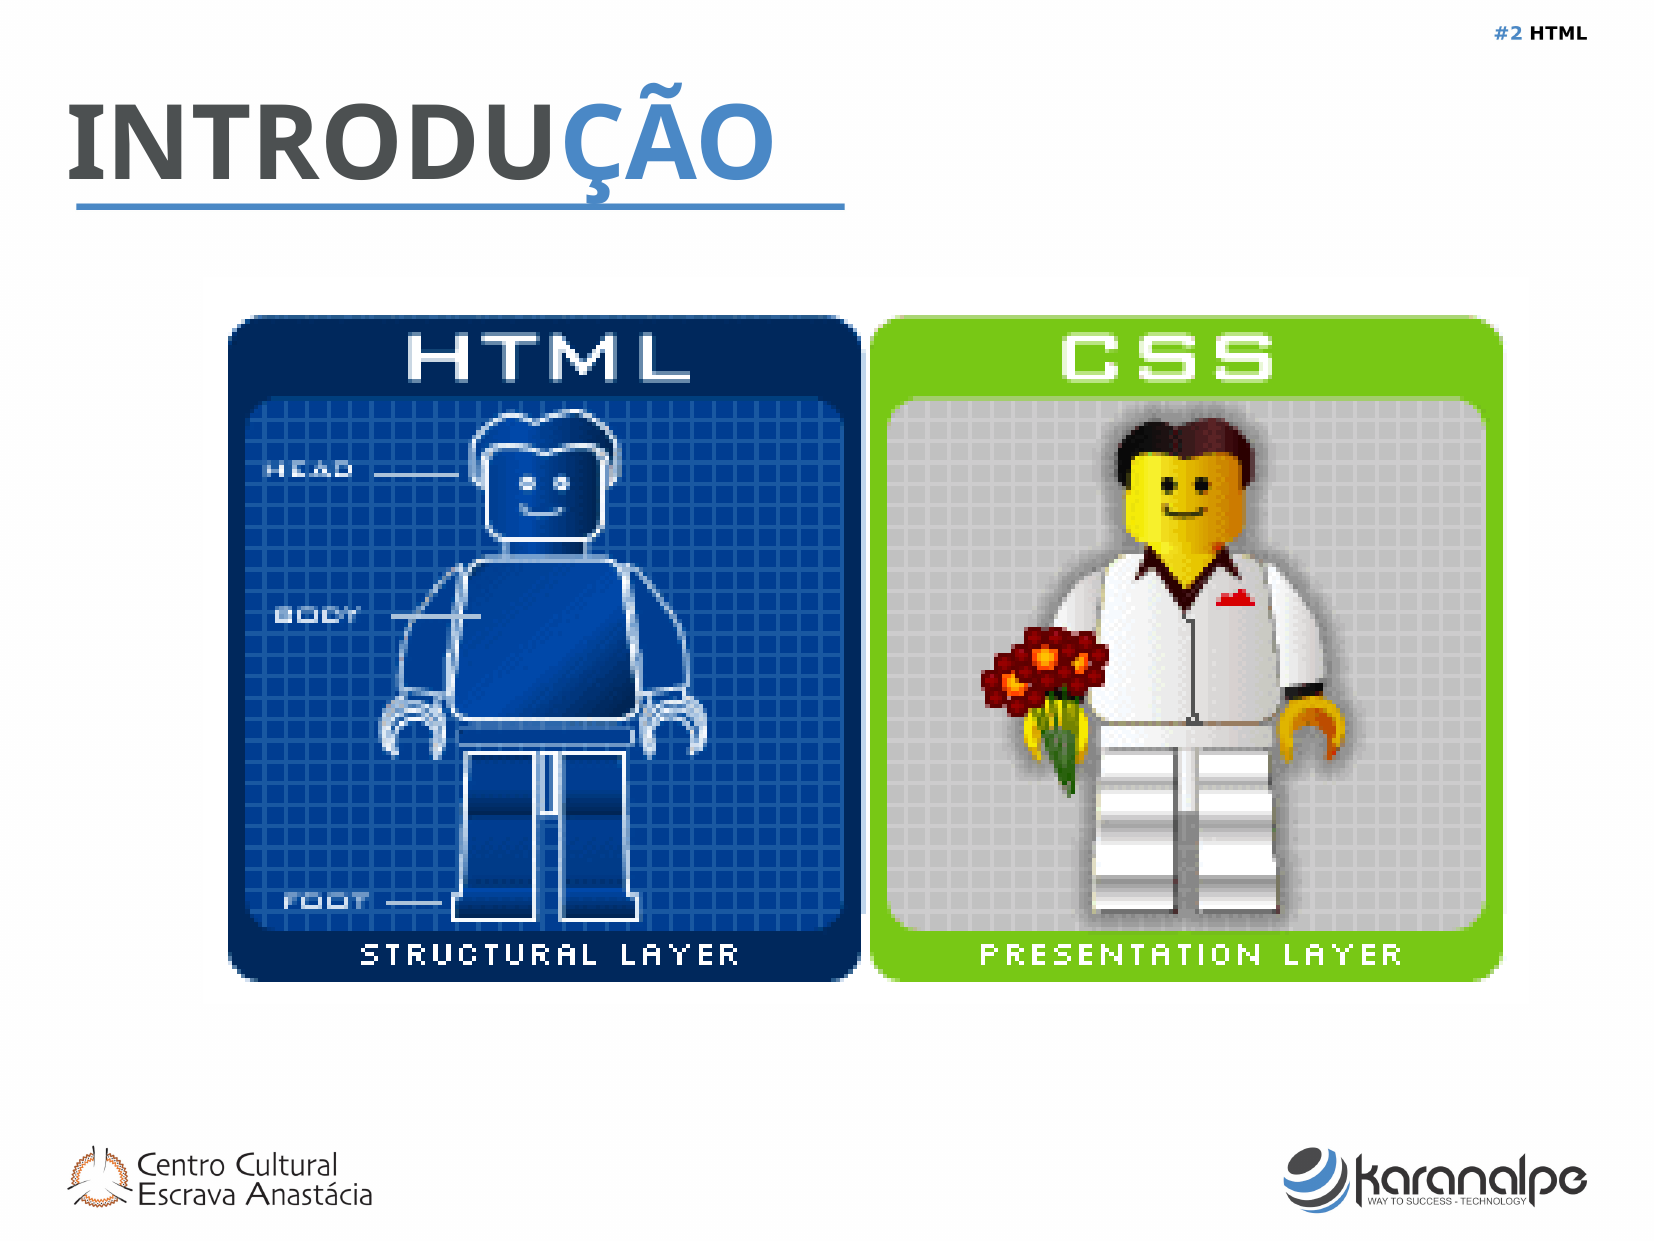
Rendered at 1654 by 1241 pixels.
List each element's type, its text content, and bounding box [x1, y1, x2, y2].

picture [0, 0, 1654, 1241]
title INTRODUÇÃO [66, 35, 1555, 243]
